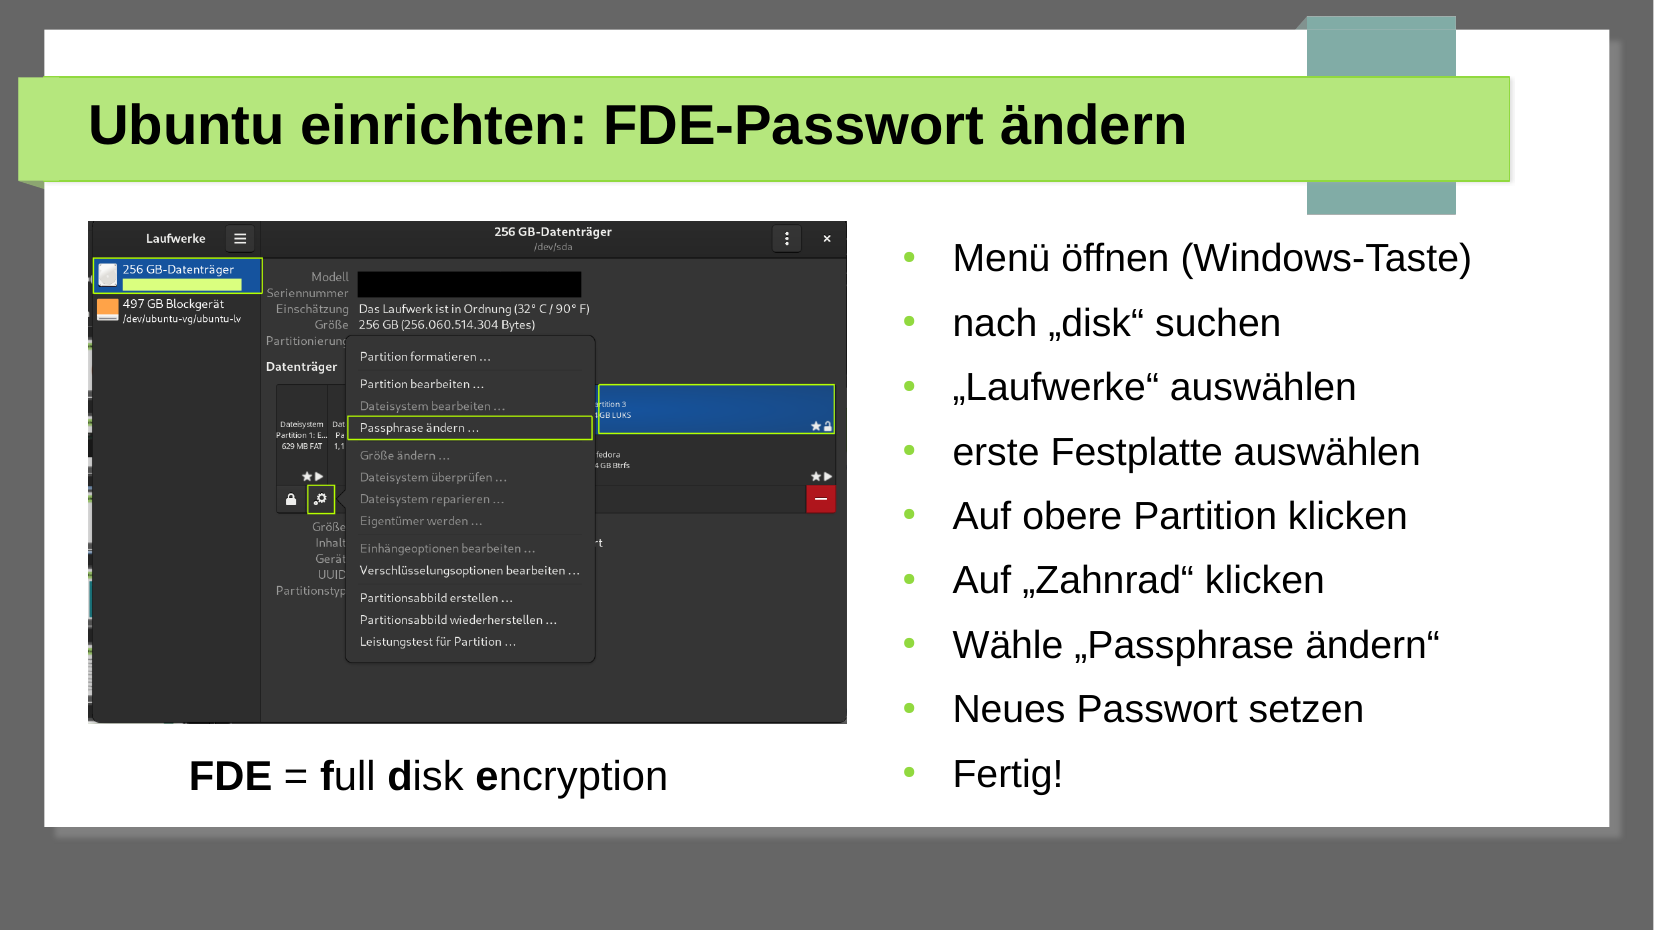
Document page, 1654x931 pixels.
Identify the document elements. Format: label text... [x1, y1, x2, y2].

title Ubuntu einrichten: FDE-Passwort ändern [88, 73, 1506, 178]
list Menü öffnen (Windows-Taste) nach „disk“ suchen „Laufwerke“ auswählen erste Festplatte auswählen Auf obere Partition klicken Auf „Zahnrad“ klicken Wähle „Passphrase ändern“ Neues Passwort setzen Fertig! [885, 236, 1565, 798]
picture [88, 221, 847, 724]
list FDE = full disk encryption [118, 752, 798, 827]
